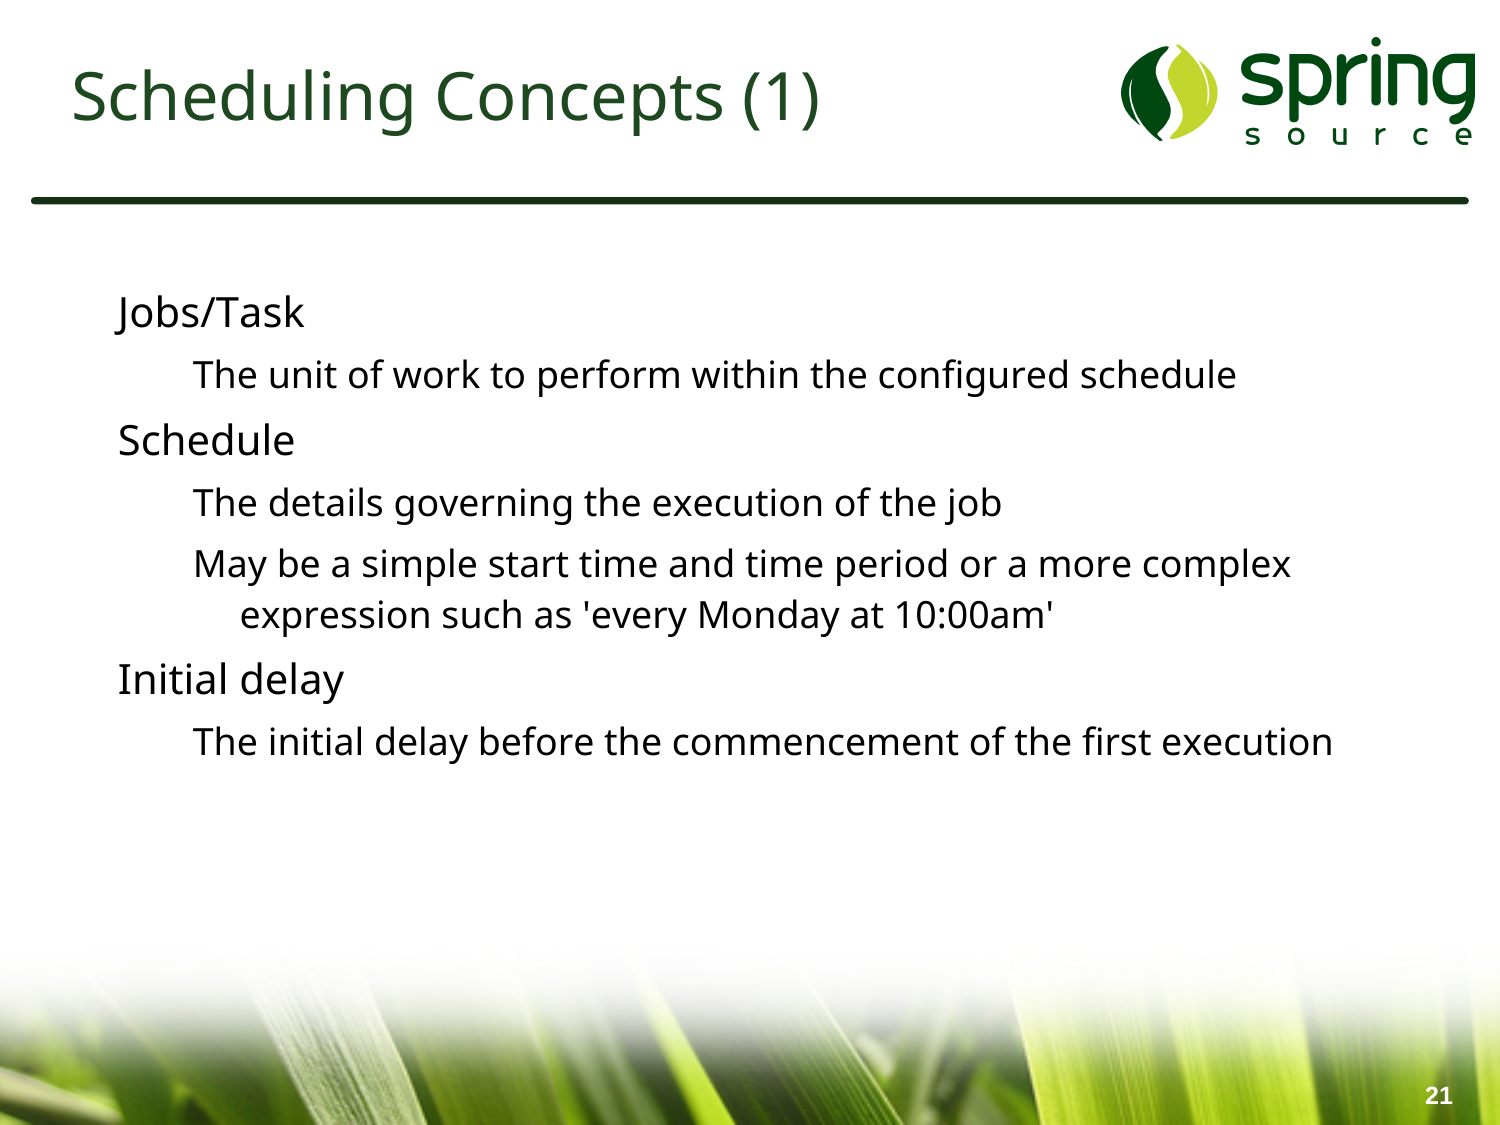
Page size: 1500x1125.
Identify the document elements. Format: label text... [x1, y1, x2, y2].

picture [0, 944, 1500, 1125]
picture [1121, 37, 1475, 145]
title Scheduling Concepts (1) [56, 13, 1089, 176]
list Jobs/Task The unit of work to perform within the configured schedule Schedule The details governing the execution of the job May be a simple start time and time period or a more complex expression such as 'every Monday at 10:00am' Initial delay The initial delay before the commencement of the first execution [103, 275, 1394, 938]
